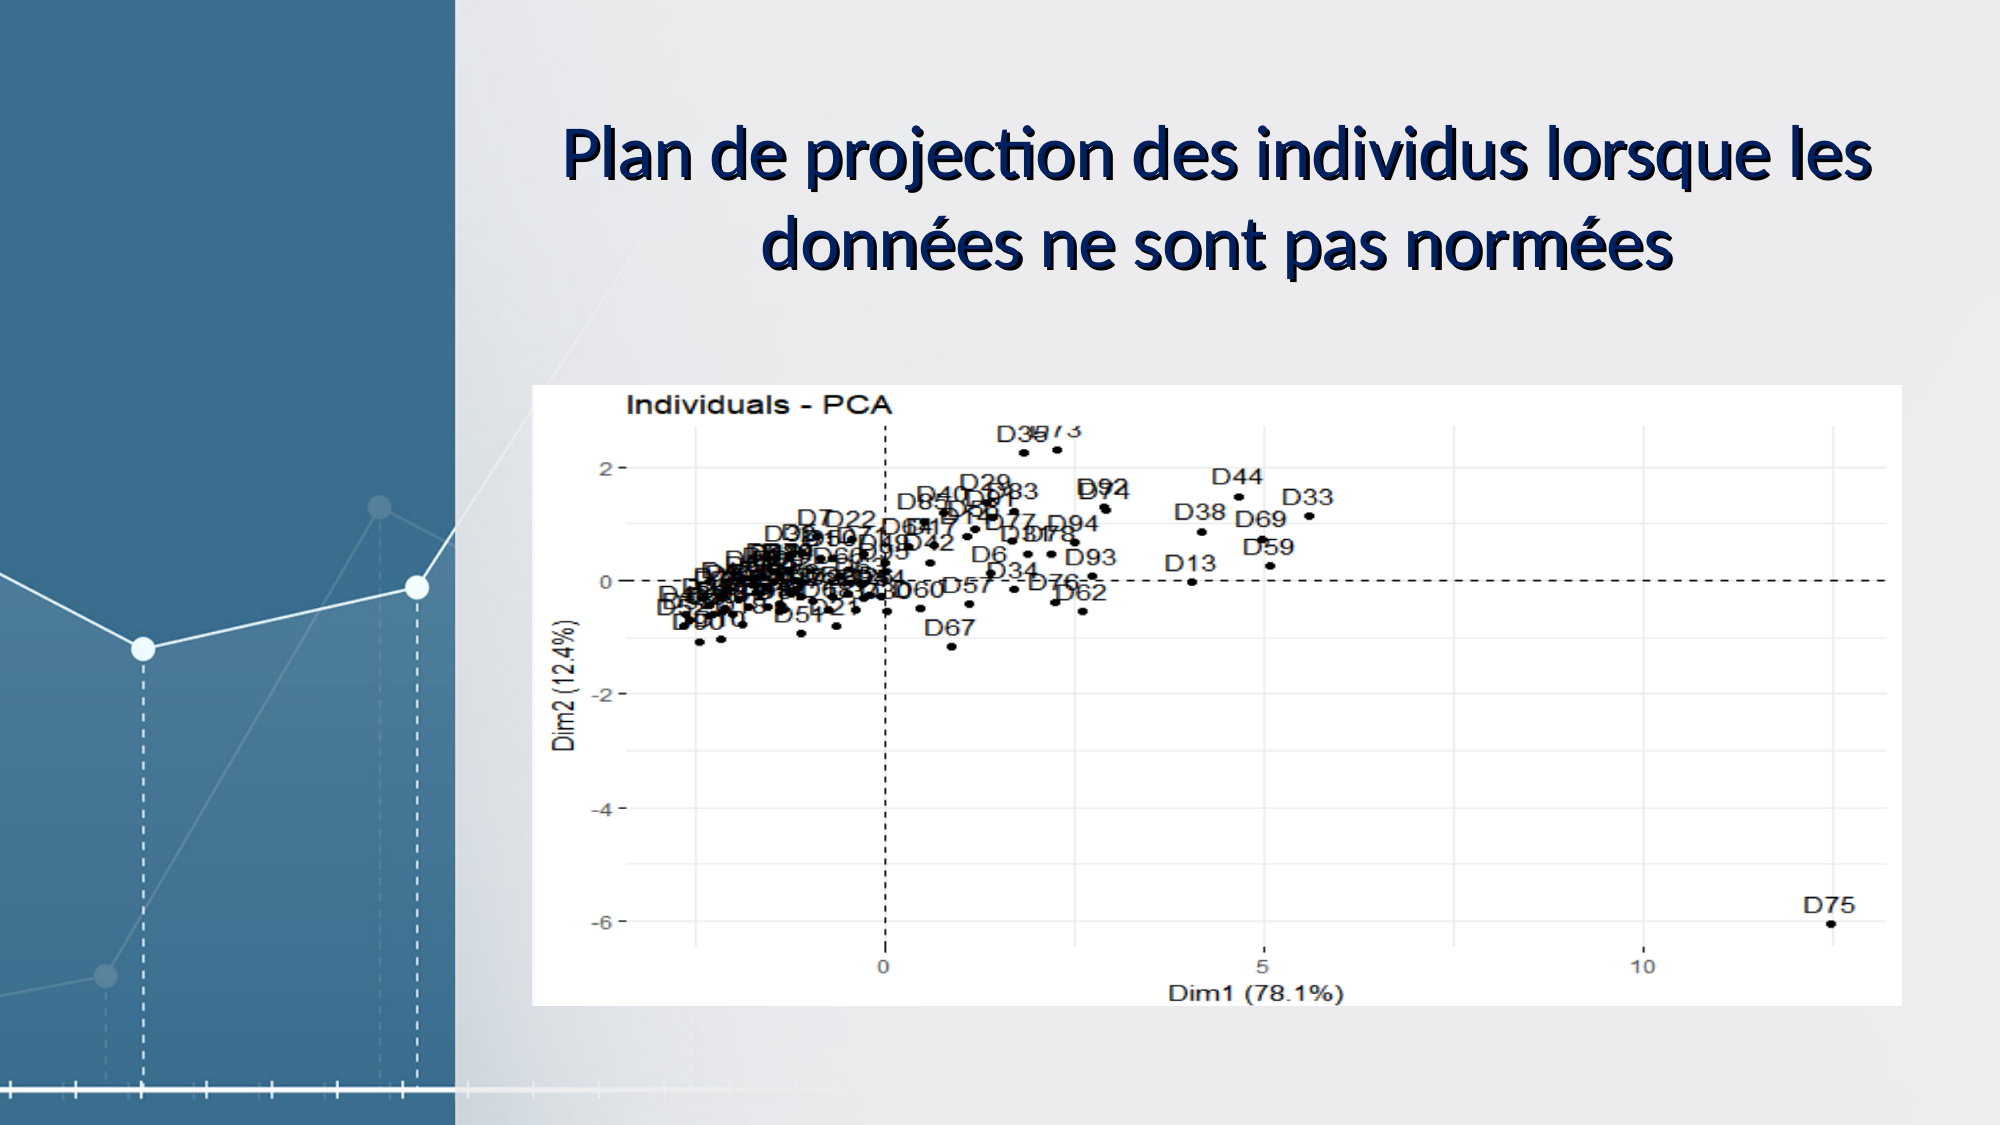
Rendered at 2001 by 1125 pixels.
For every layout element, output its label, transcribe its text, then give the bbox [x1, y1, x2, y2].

title Plan de projection des individus lorsque les données ne sont pas normées [532, 94, 1902, 221]
picture [532, 385, 1902, 1006]
